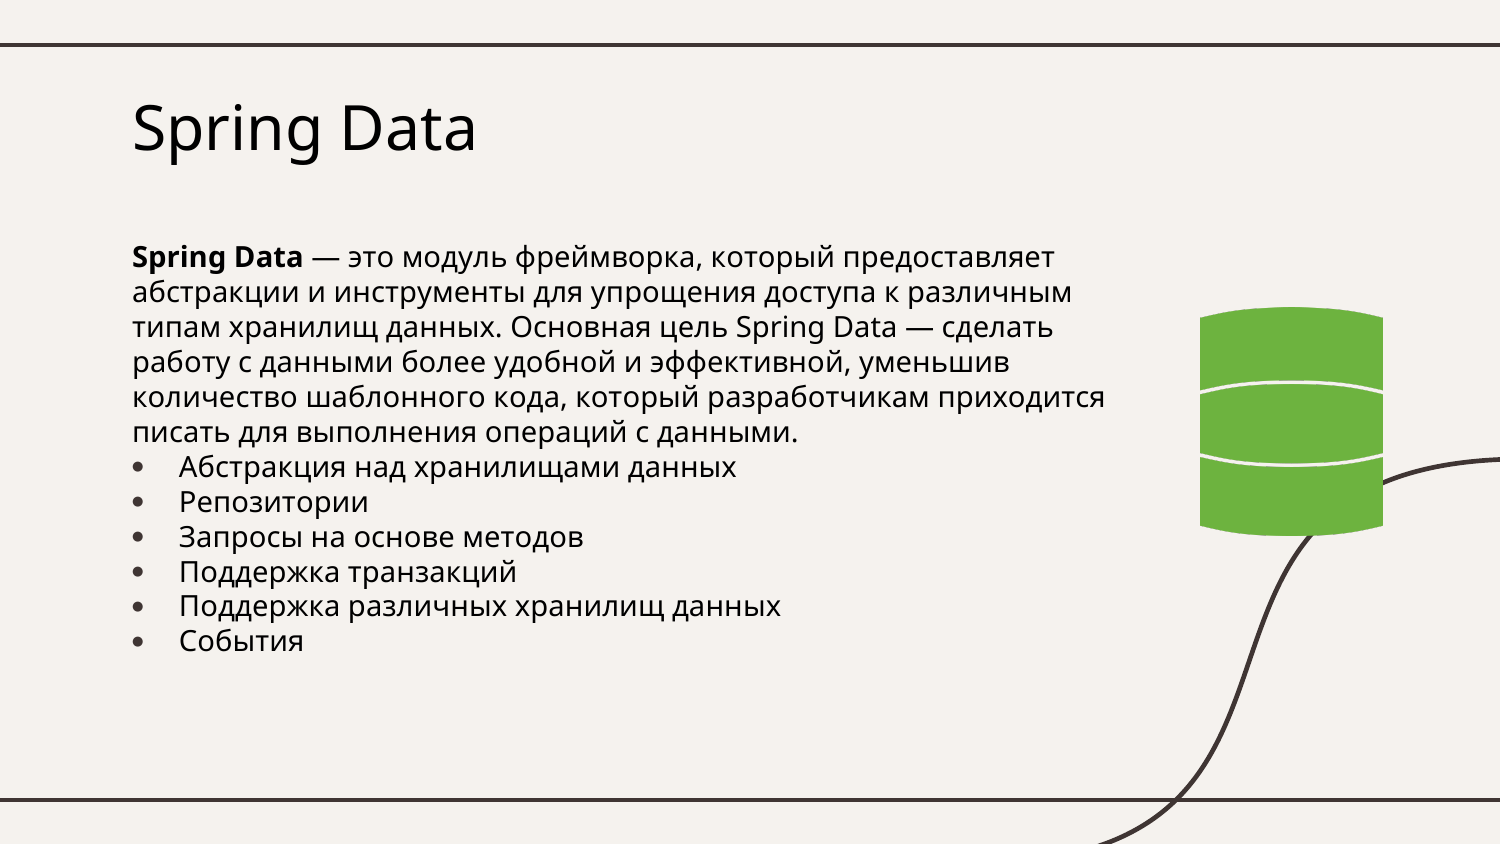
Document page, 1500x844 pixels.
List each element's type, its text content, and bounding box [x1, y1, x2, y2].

picture [1200, 307, 1383, 536]
title Spring Data​ [116, 72, 1049, 167]
subtitle Spring Data — это модуль фреймворка, который предоставляет абстракции и инструменты для упрощения доступа к различным типам хранилищ данных. Основная цель Spring Data — сделать работу с данными более удобной и эффективной, уменьшив количество шаблонного кода, который разработчикам приходится писать для выполнения операций с данными. Абстракция над хранилищами данных Репозитории Запросы на основе методов Поддержка транзакций Поддержка различных хранилищ данных События [116, 223, 1143, 756]
